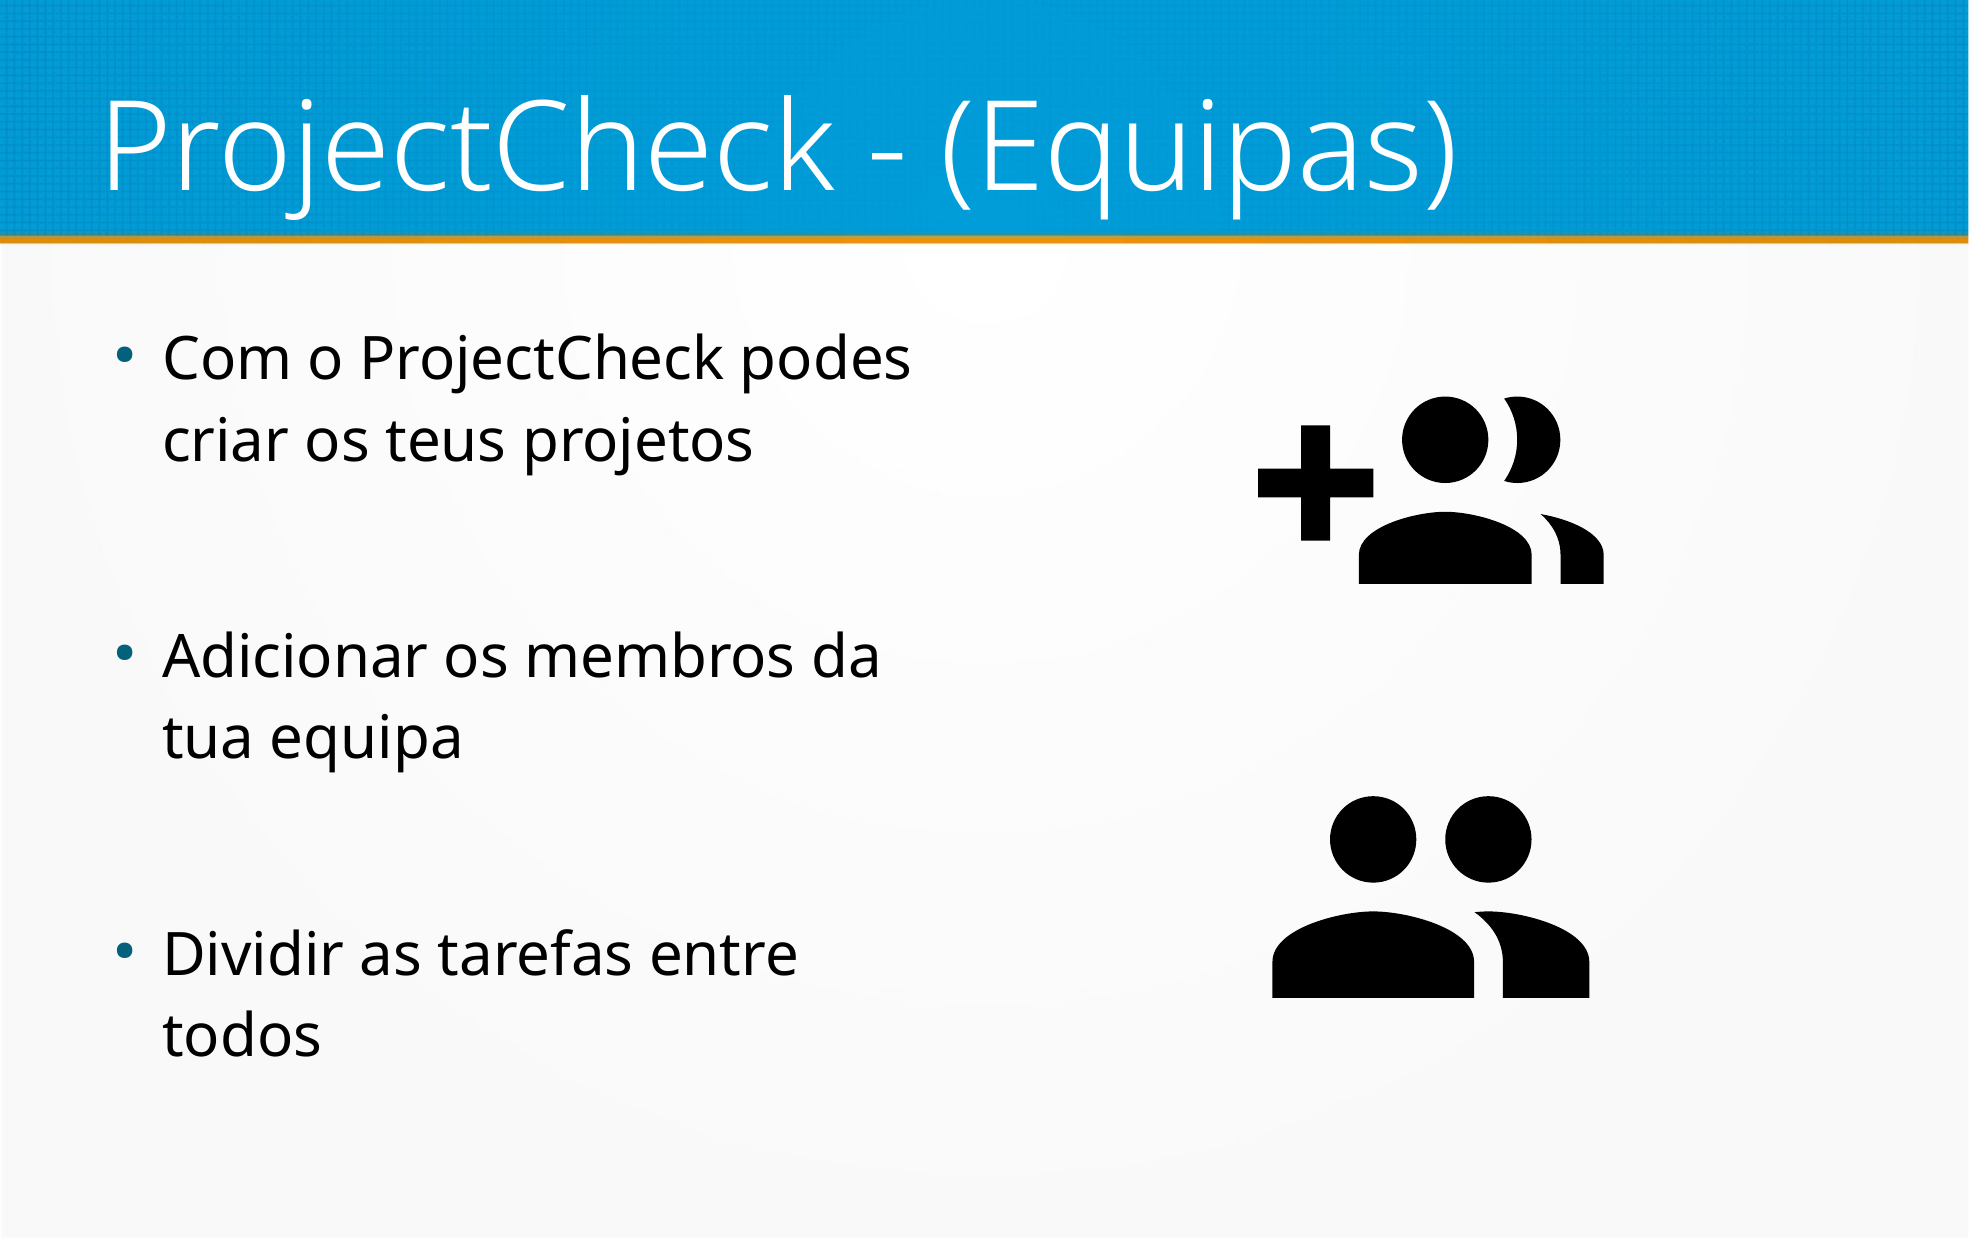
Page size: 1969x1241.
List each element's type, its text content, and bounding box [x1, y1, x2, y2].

title ProjectCheck - (Equipas) [98, 19, 1870, 227]
picture [0, 233, 1969, 1241]
list Com o ProjectCheck podes criar os teus projetos Adicionar os membros da tua equipa Dividir as tarefas entre todos [98, 315, 958, 1081]
